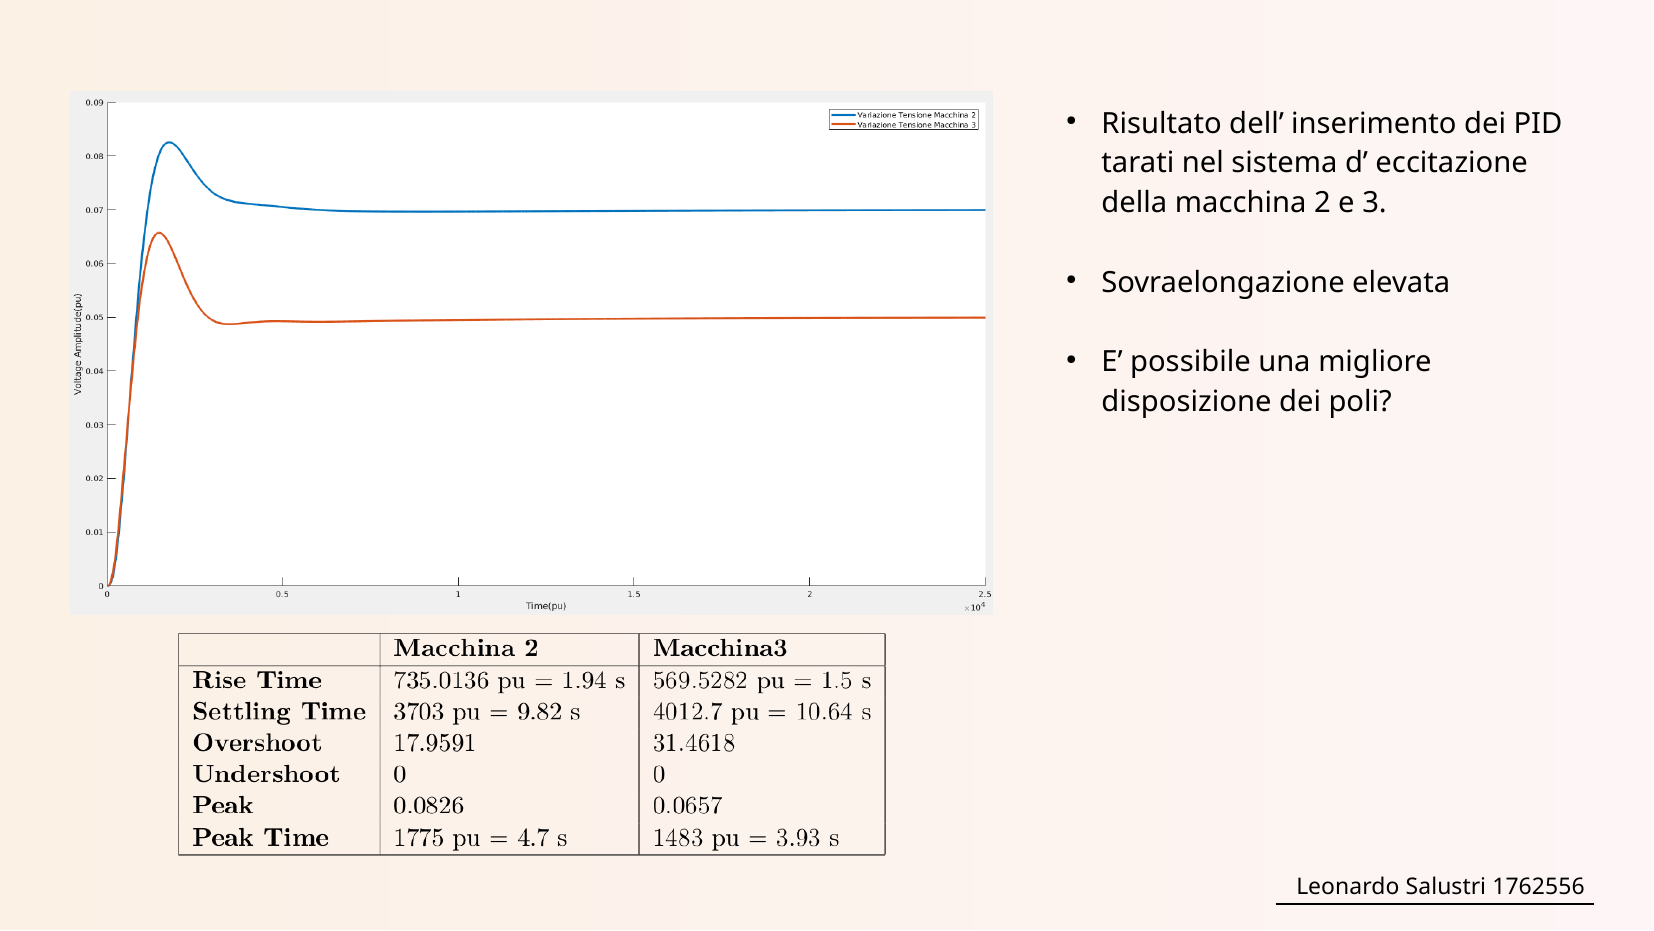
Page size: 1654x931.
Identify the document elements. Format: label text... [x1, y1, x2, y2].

picture [70, 91, 993, 615]
text_box Risultato dell’ inserimento dei PID tarati nel sistema d’ eccitazione della macchina 2 e 3. Sovraelongazione elevata E’ possibile una migliore disposizione dei poli? [1051, 94, 1583, 496]
picture [159, 620, 895, 866]
text_box Leonardo Salustri 1762556 [1281, 862, 1654, 916]
